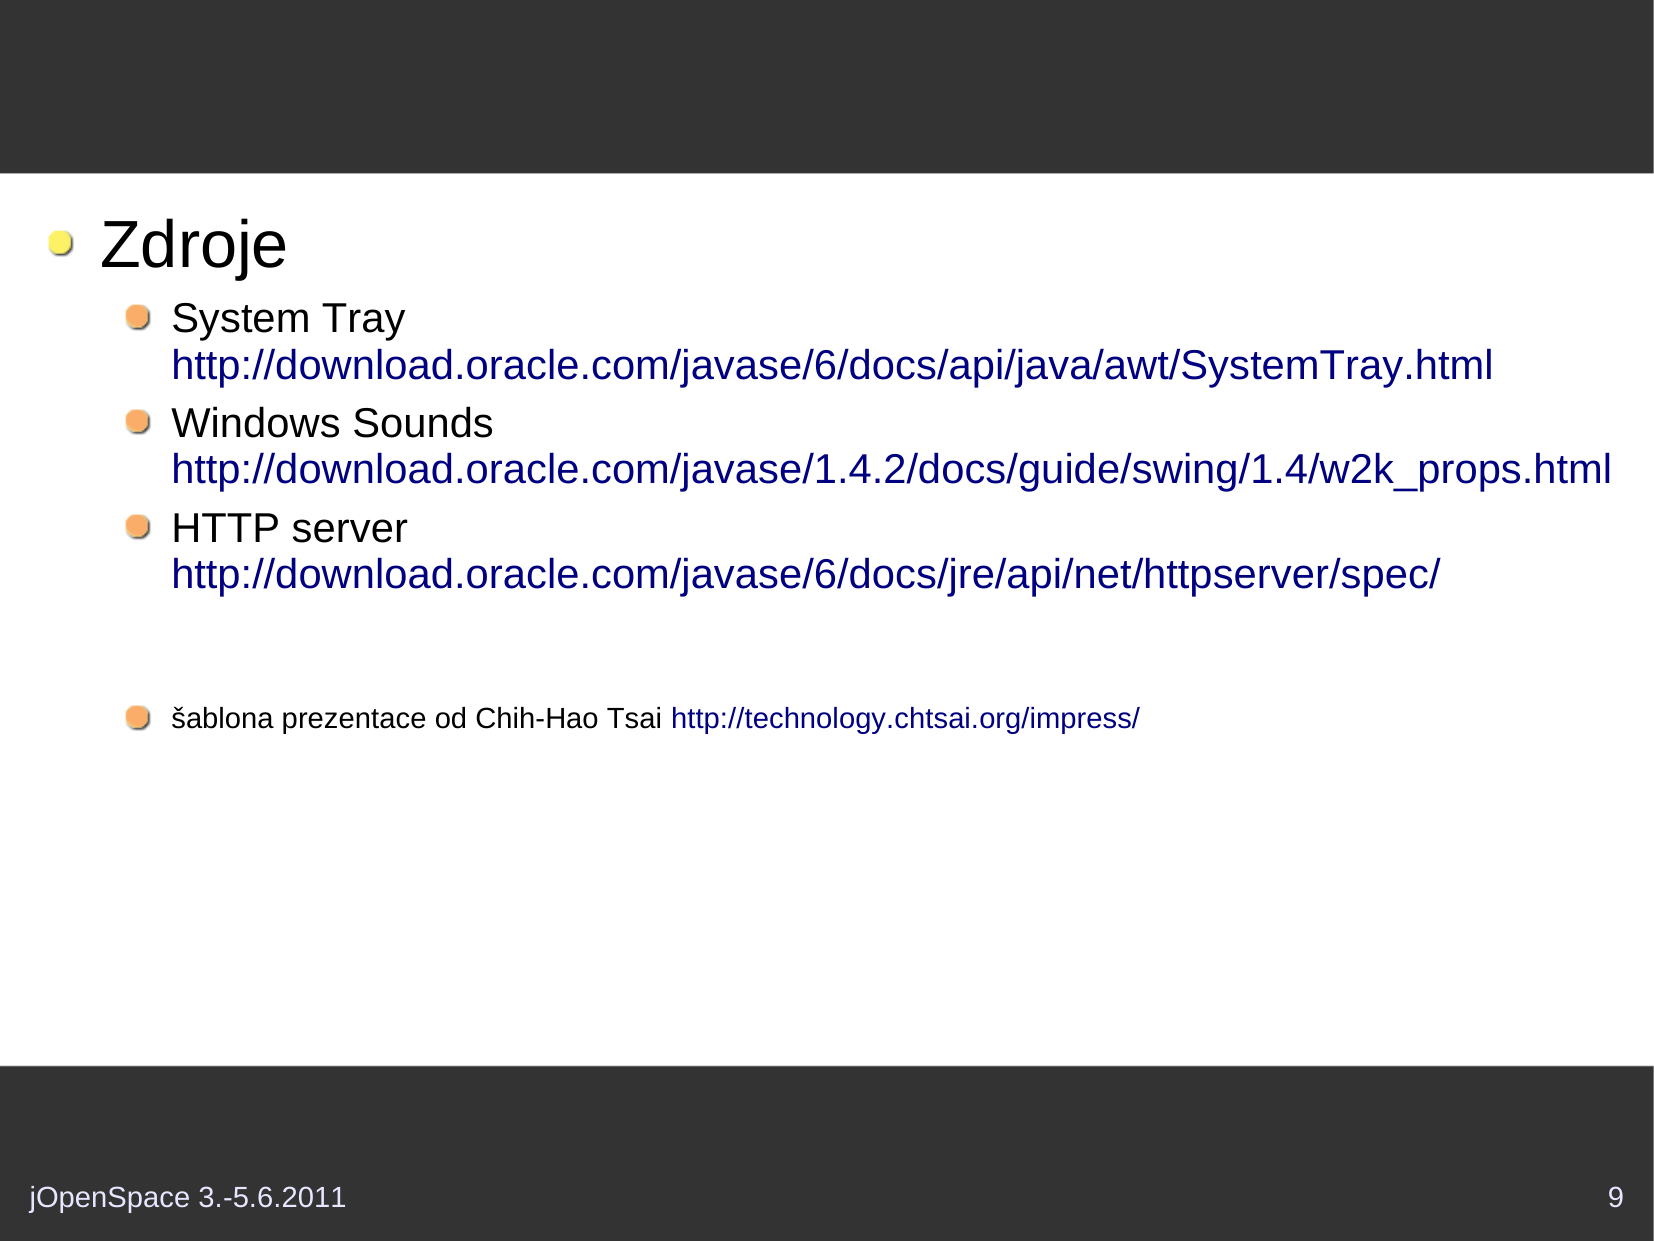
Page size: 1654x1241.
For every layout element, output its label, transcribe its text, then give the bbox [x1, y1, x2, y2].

picture [0, 0, 1654, 1241]
list Zdroje System Tray http://download.oracle.com/javase/6/docs/api/java/awt/SystemTray.html Windows Sounds http://download.oracle.com/javase/1.4.2/docs/guide/swing/1.4/w2k_props.html HTTP server http://download.oracle.com/javase/6/docs/jre/api/net/httpserver/spec/ šablona prezentace od Chih-Hao Tsai http://technology.chtsai.org/impress/ [29, 206, 1625, 1034]
